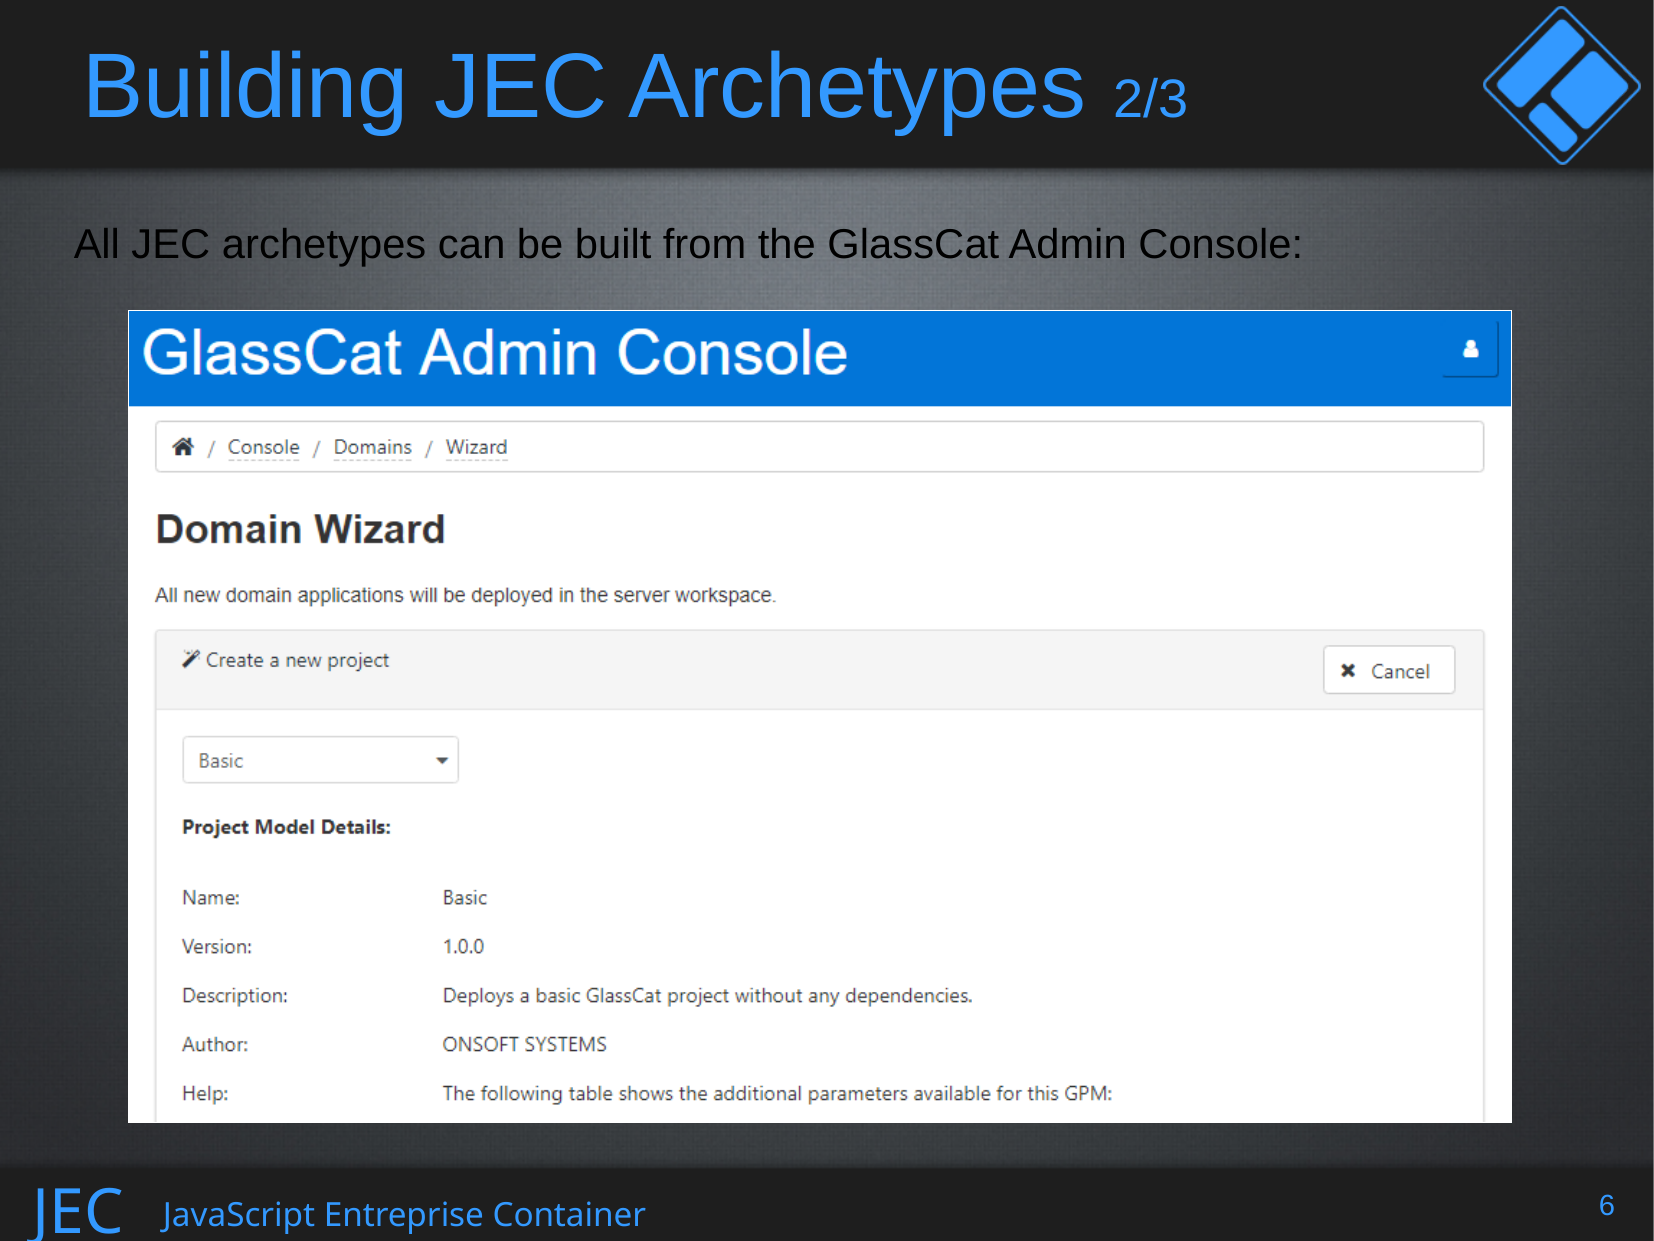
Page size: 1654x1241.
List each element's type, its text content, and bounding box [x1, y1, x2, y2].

text_box JEC [17, 1159, 149, 1241]
title Building JEC Archetypes 2/3 [82, 23, 1441, 147]
text_box JavaScript Entreprise Container [148, 1183, 651, 1241]
picture [0, 0, 1654, 1241]
text_box All JEC archetypes can be built from the GlassCat Admin Console: [59, 213, 1595, 286]
text_box 6 [744, 1181, 1630, 1229]
